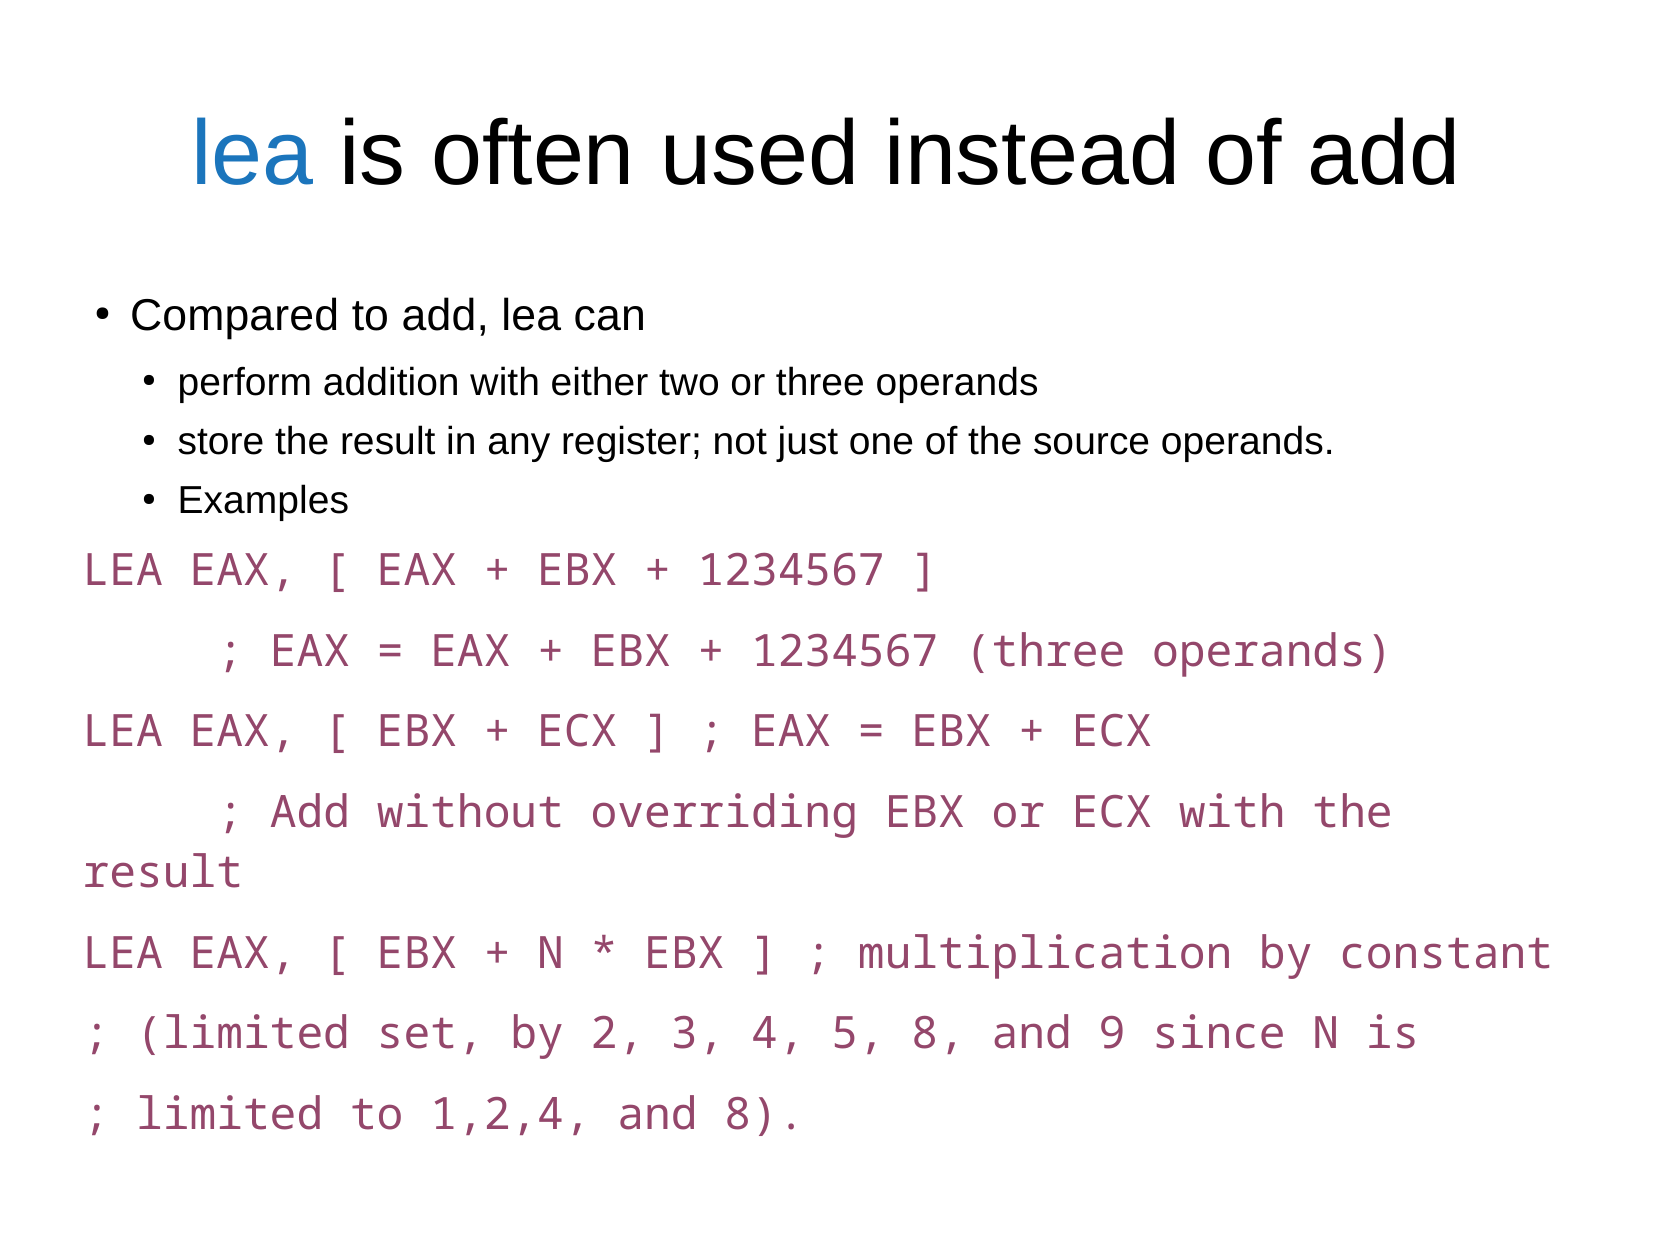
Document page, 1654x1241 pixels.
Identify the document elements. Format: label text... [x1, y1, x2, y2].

list Compared to add, lea can perform addition with either two or three operands store the result in any register; not just one of the source operands. Examples LEA EAX, [ EAX + EBX + 1234567 ] ; EAX = EAX + EBX + 1234567 (three operands) LEA EAX, [ EBX + ECX ] ; EAX = EBX + ECX ; Add without overriding EBX or ECX with the result LEA EAX, [ EBX + N * EBX ] ; multiplication by constant ; (limited set, by 2, 3, 4, 5, 8, and 9 since N is ; limited to 1,2,4, and 8). [82, 290, 1571, 1163]
title lea is often used instead of add [82, 49, 1571, 257]
